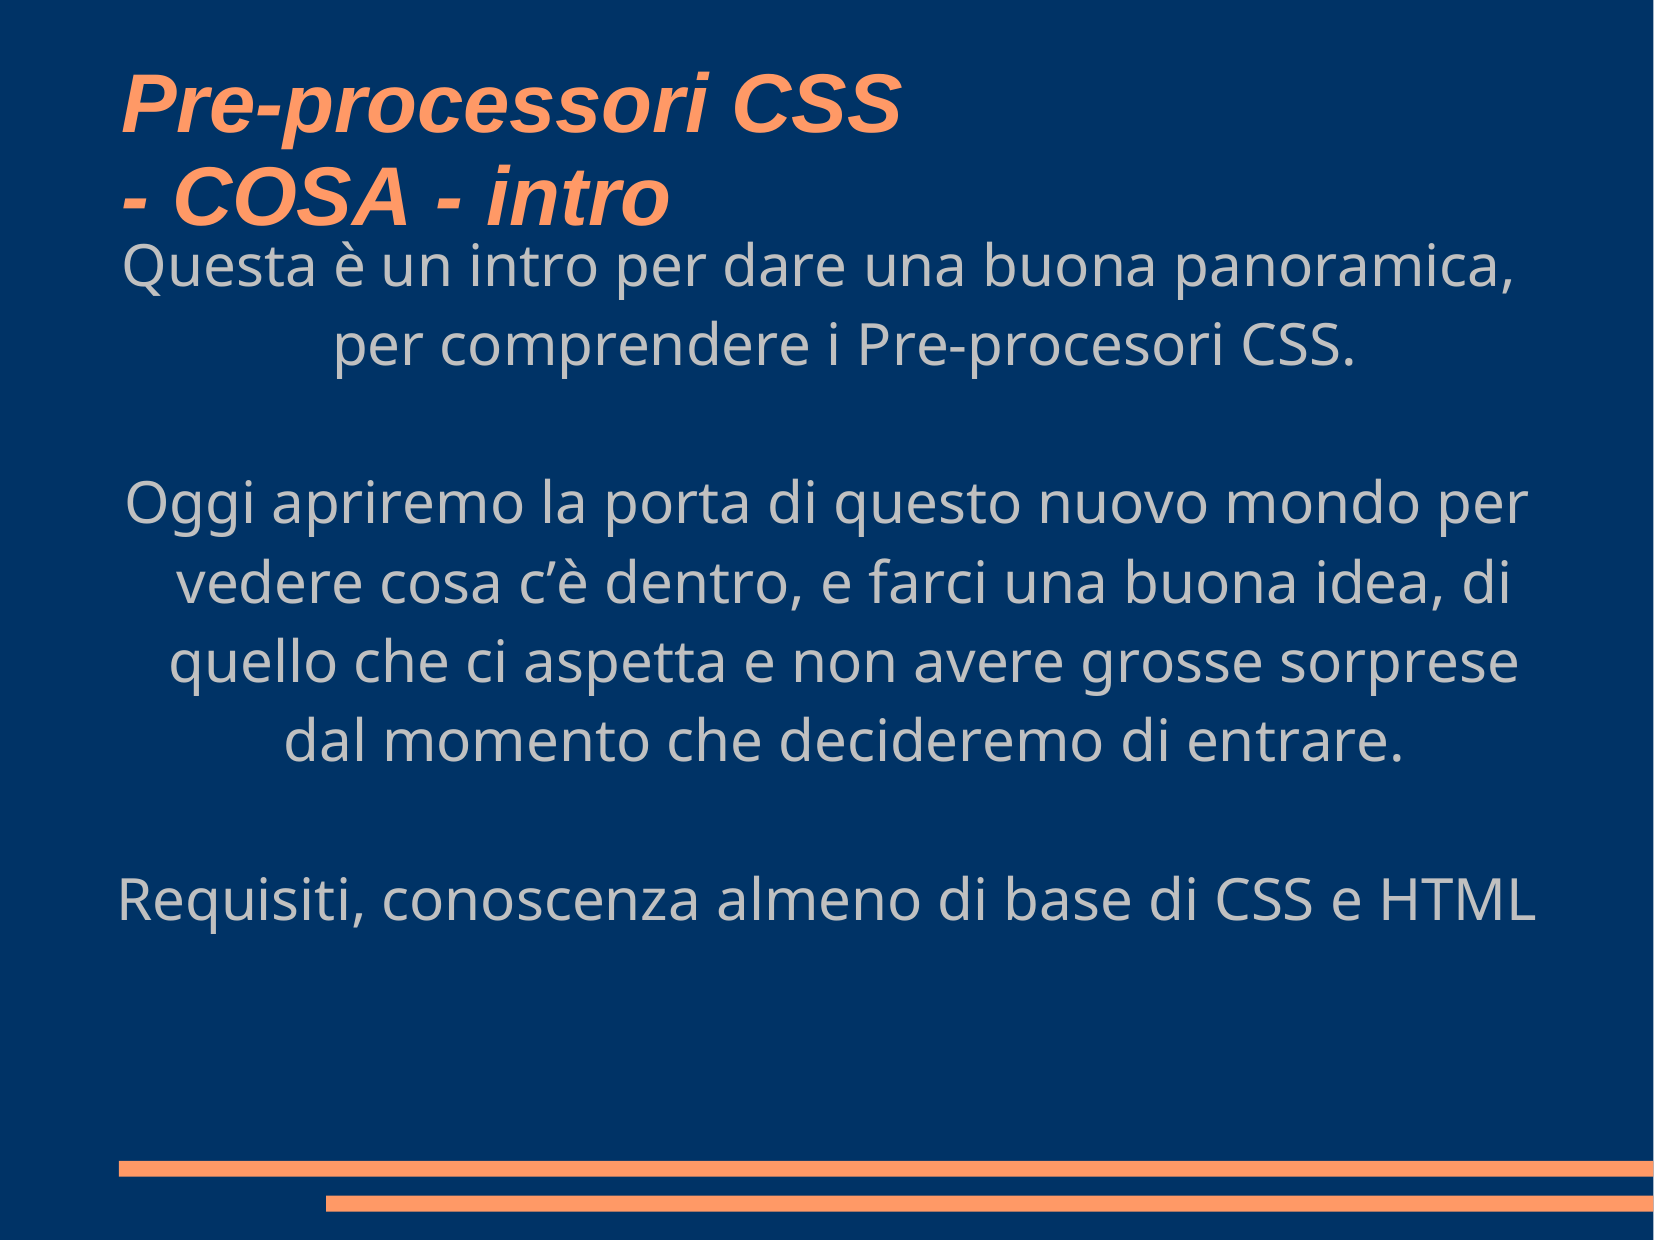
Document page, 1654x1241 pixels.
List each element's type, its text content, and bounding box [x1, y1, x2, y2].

title Pre-processori CSS - COSA - intro [121, 46, 1534, 215]
subtitle Questa è un intro per dare una buona panoramica, per comprendere i Pre-procesori CSS. Oggi apriremo la porta di questo nuovo mondo per vedere cosa c’è dentro, e farci una buona idea, di quello che ci aspetta e non avere grosse sorprese dal momento che decideremo di entrare. Requisiti, conoscenza almeno di base di CSS e HTML [107, 215, 1547, 1026]
